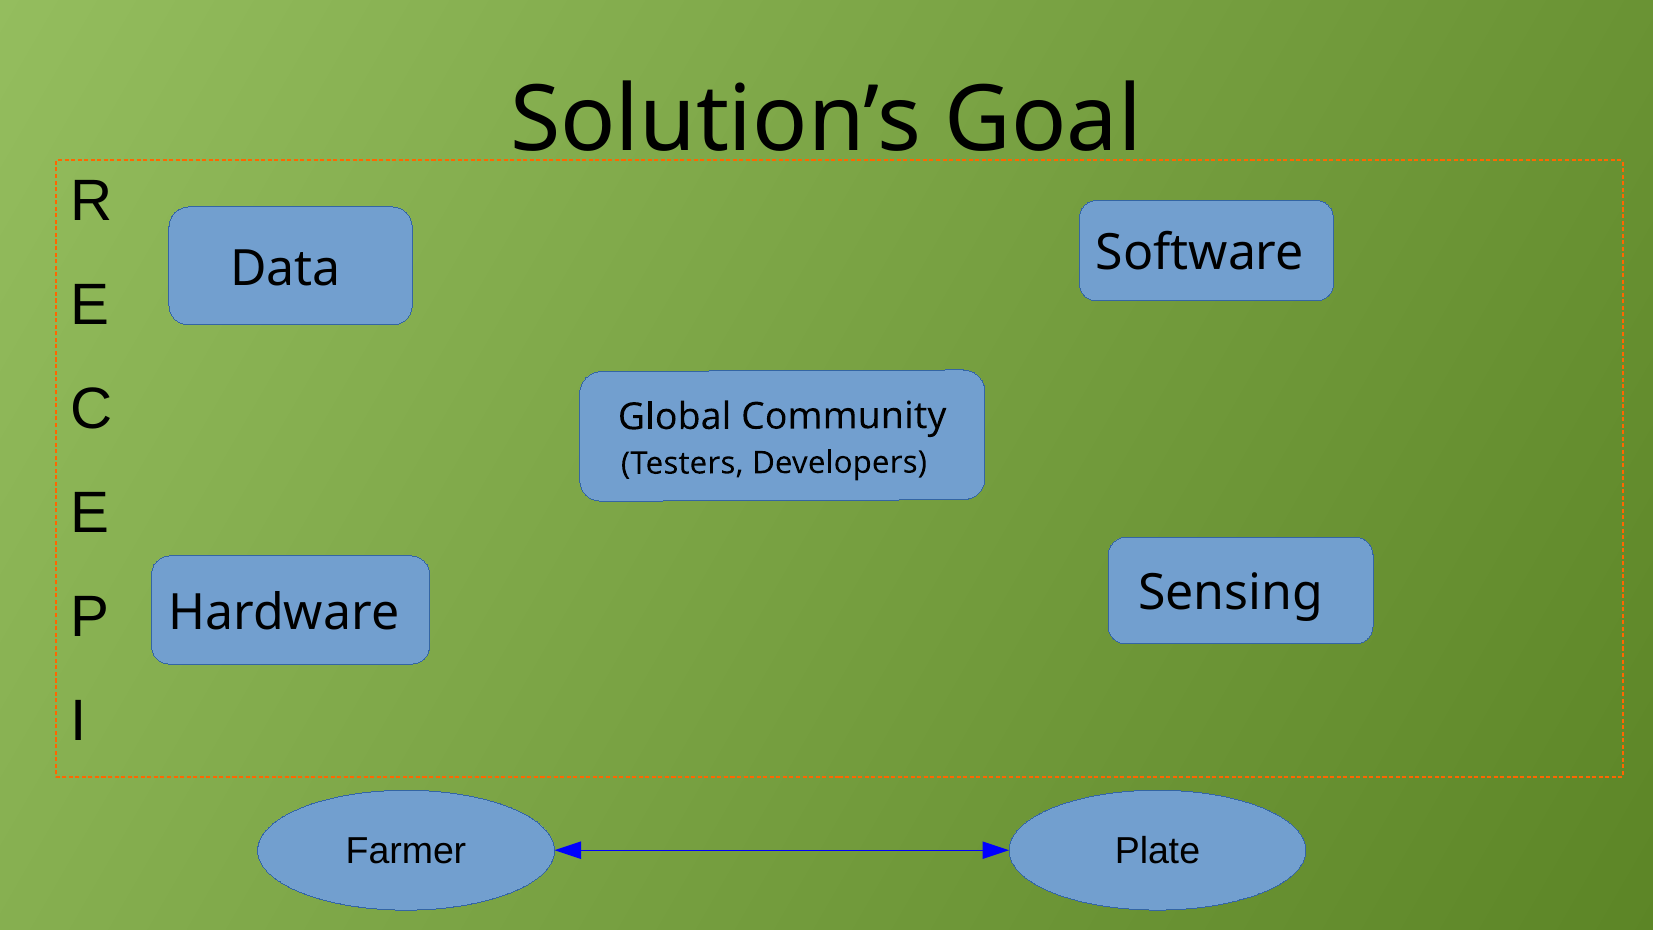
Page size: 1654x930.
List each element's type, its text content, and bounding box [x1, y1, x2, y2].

text_box R E C E P I [56, 160, 146, 842]
title Solution’s Goal [82, 36, 1571, 193]
text_box Data [168, 206, 413, 325]
text_box Sensing [1108, 537, 1374, 644]
text_box Global Community (Testers, Developers) [579, 369, 985, 502]
text_box Software [1079, 200, 1334, 301]
text_box Hardware [151, 555, 430, 665]
text_box Plate [1009, 790, 1306, 911]
text_box Farmer [257, 790, 555, 911]
